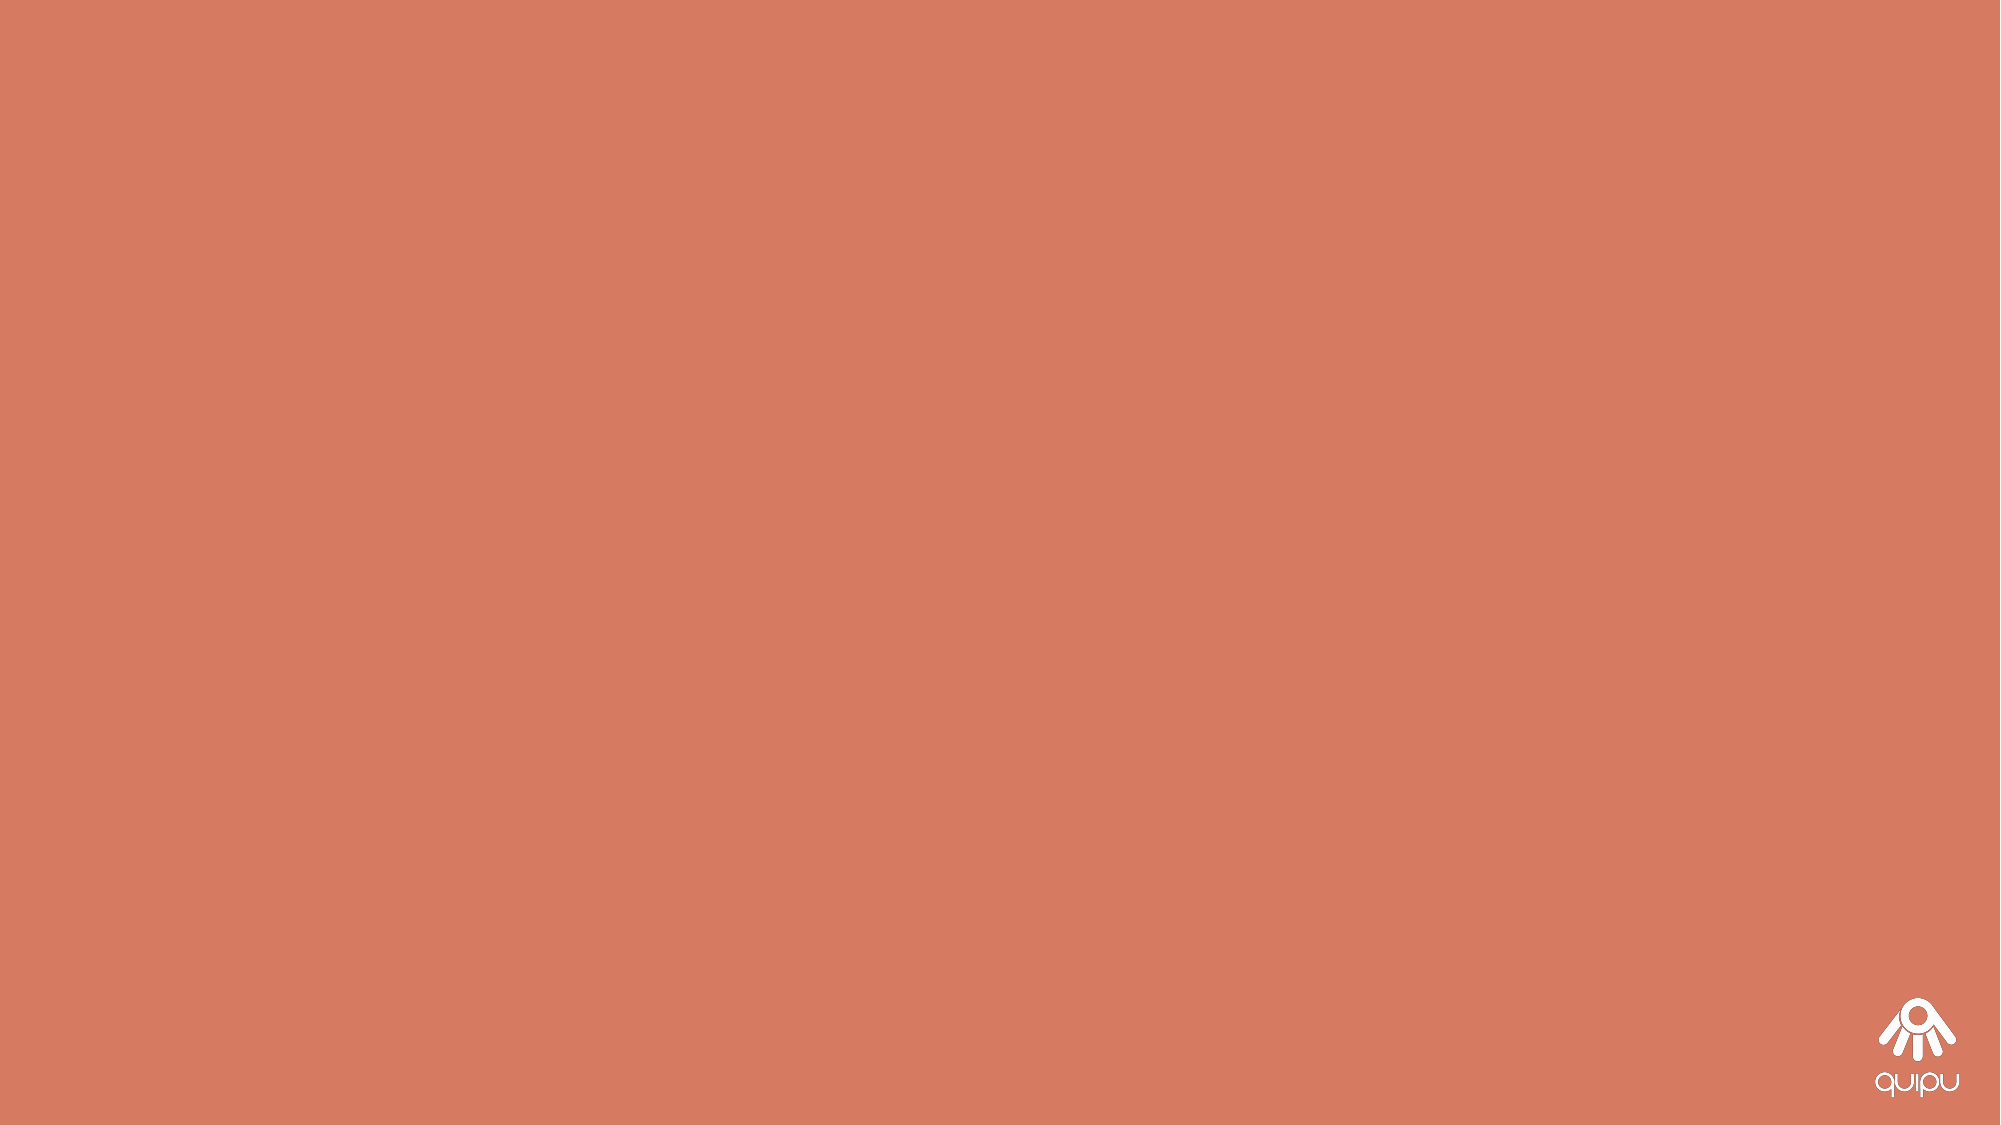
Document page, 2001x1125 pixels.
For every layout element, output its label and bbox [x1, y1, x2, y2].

picture [1875, 998, 1959, 1097]
